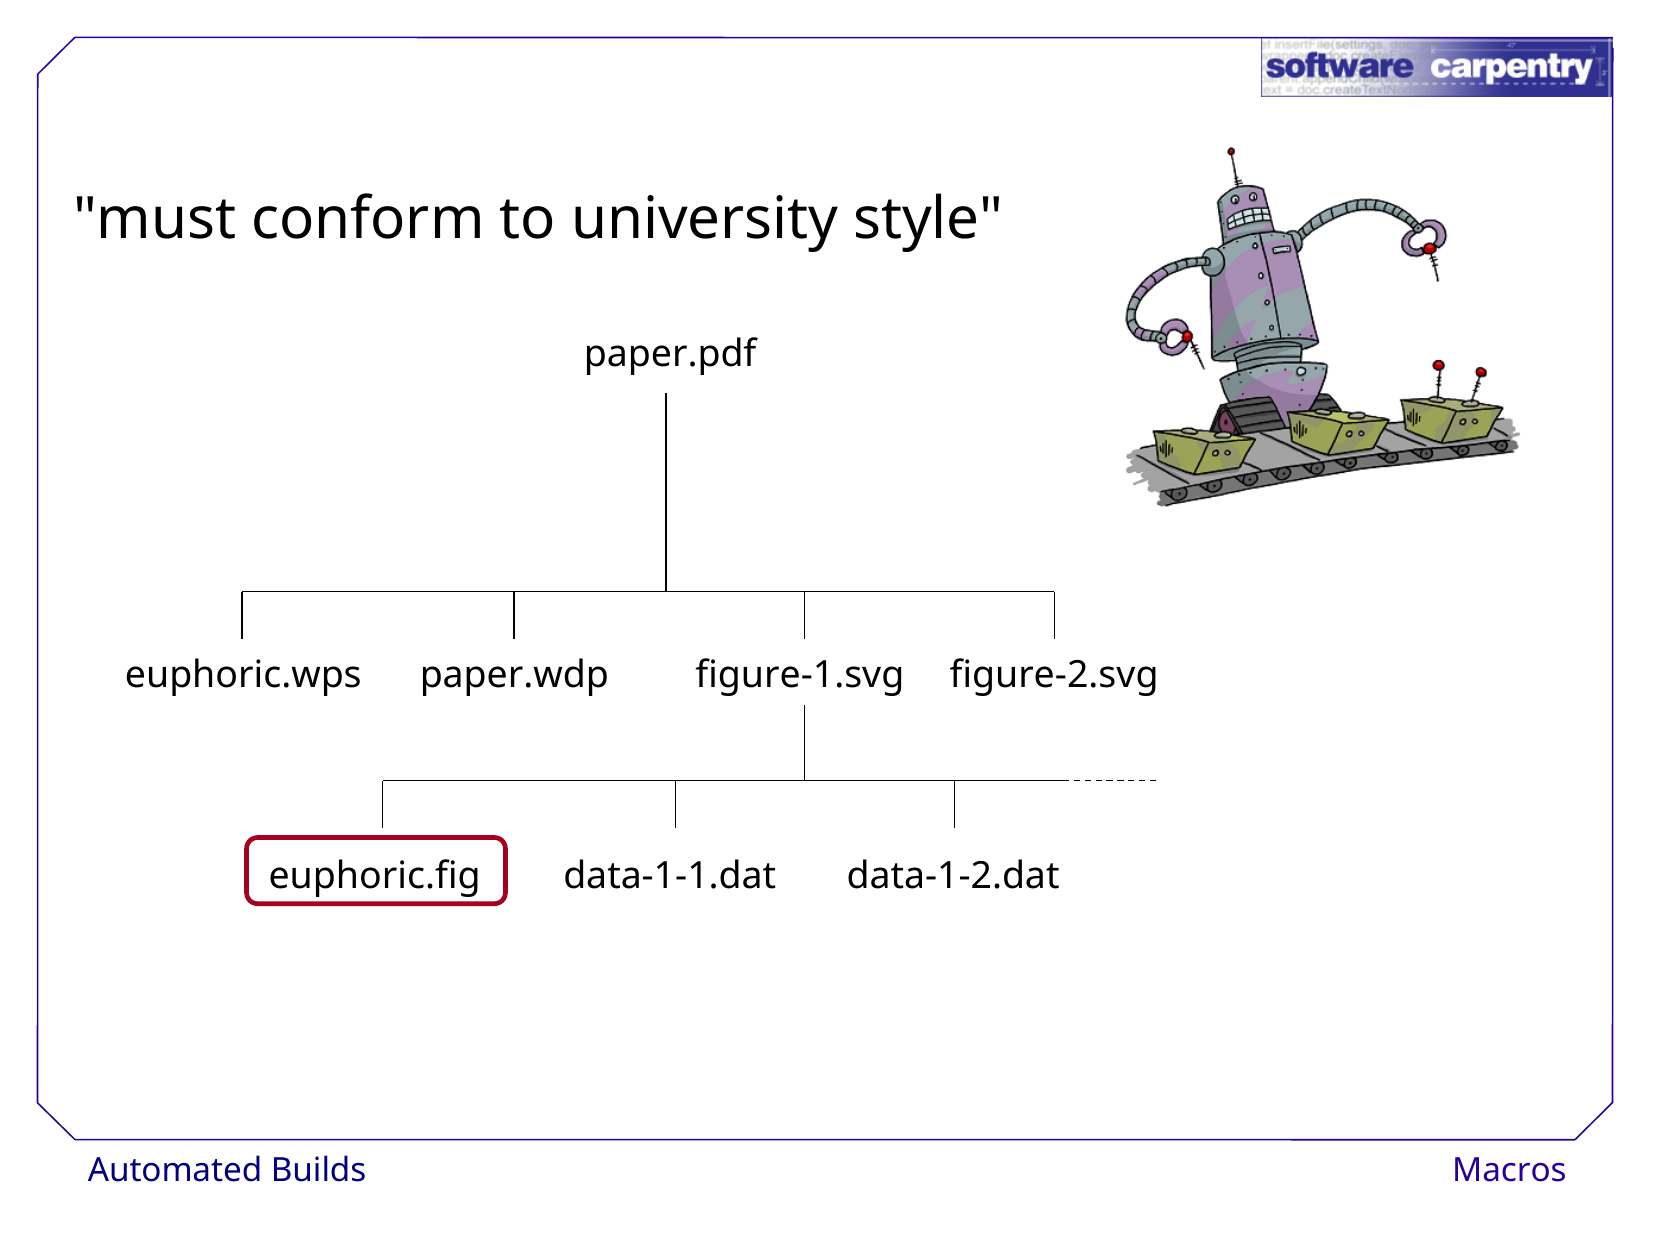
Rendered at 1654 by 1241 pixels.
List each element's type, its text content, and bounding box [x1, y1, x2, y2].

text_box paper.wdp [330, 620, 700, 704]
picture [1110, 128, 1526, 522]
text_box figure-2.svg [859, 620, 1249, 704]
text_box data-1-2.dat [756, 820, 1150, 904]
picture [1261, 39, 1613, 97]
text_box euphoric.wps [35, 620, 330, 704]
text_box euphoric.fig [249, 840, 503, 901]
text_box euphoric.fig [178, 820, 571, 904]
text_box data-1-1.dat [571, 820, 756, 904]
text_box "must conform to university style" [58, 138, 1110, 259]
text_box figure-1.svg [700, 620, 859, 704]
text_box paper.pdf [494, 298, 847, 382]
